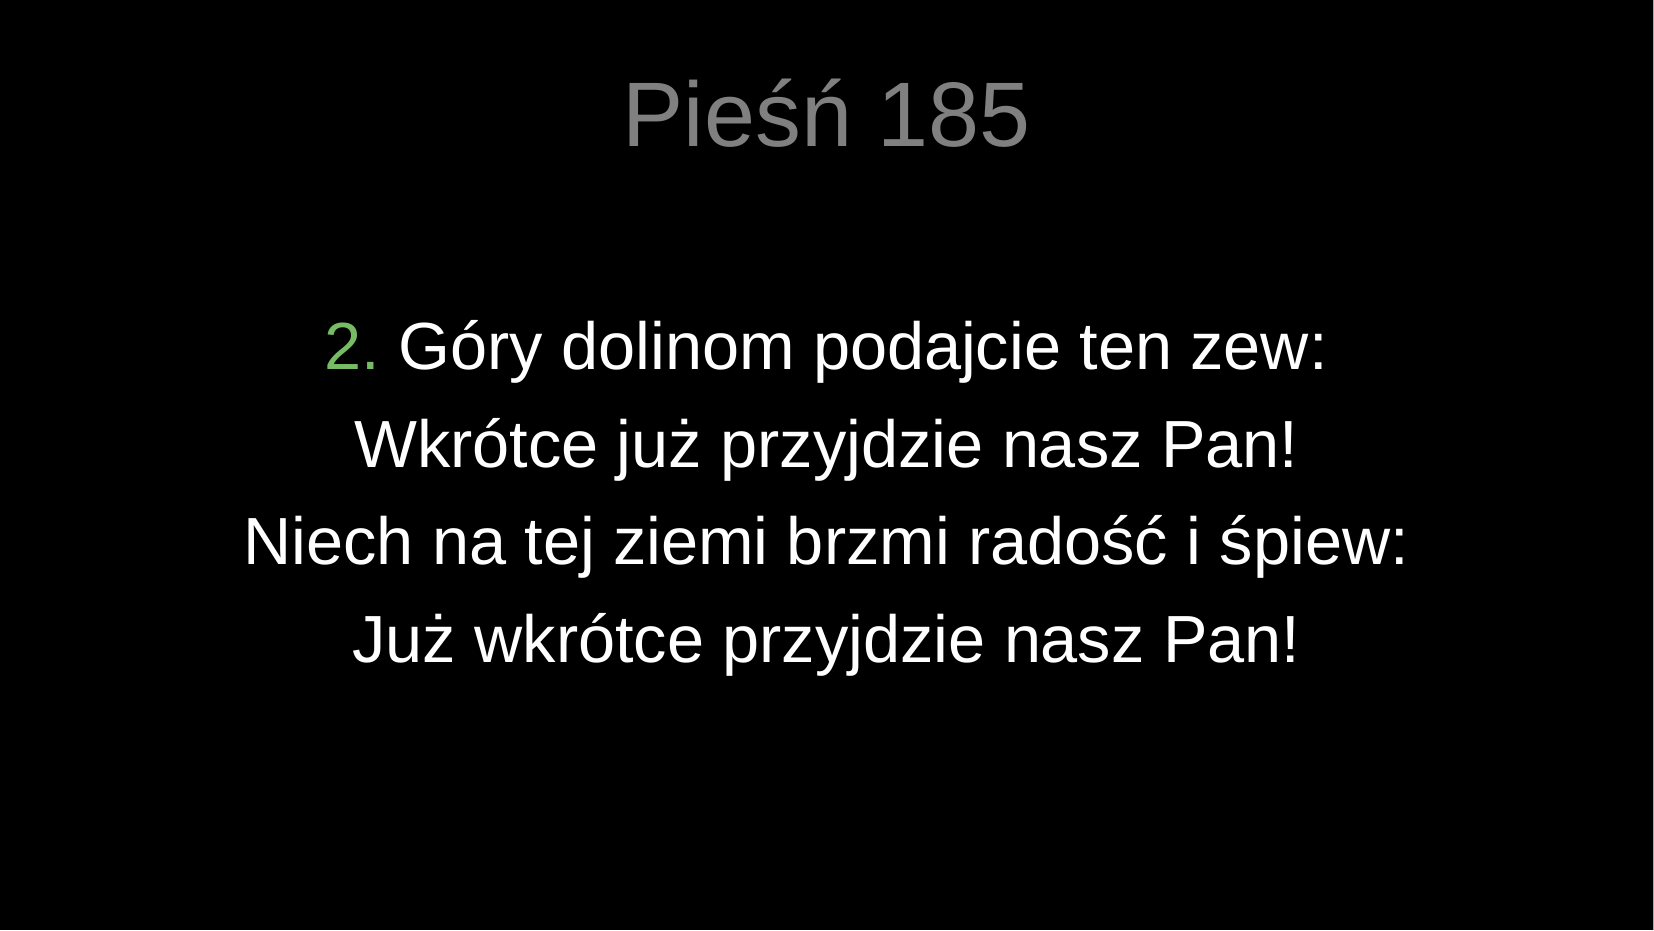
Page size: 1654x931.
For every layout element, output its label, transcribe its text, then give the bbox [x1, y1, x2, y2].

subtitle 2. Góry dolinom podajcie ten zew: Wkrótce już przyjdzie nasz Pan! Niech na tej ziemi brzmi radość i śpiew: Już wkrótce przyjdzie nasz Pan! [82, 217, 1571, 757]
title Pieśń 185 [82, 37, 1571, 193]
